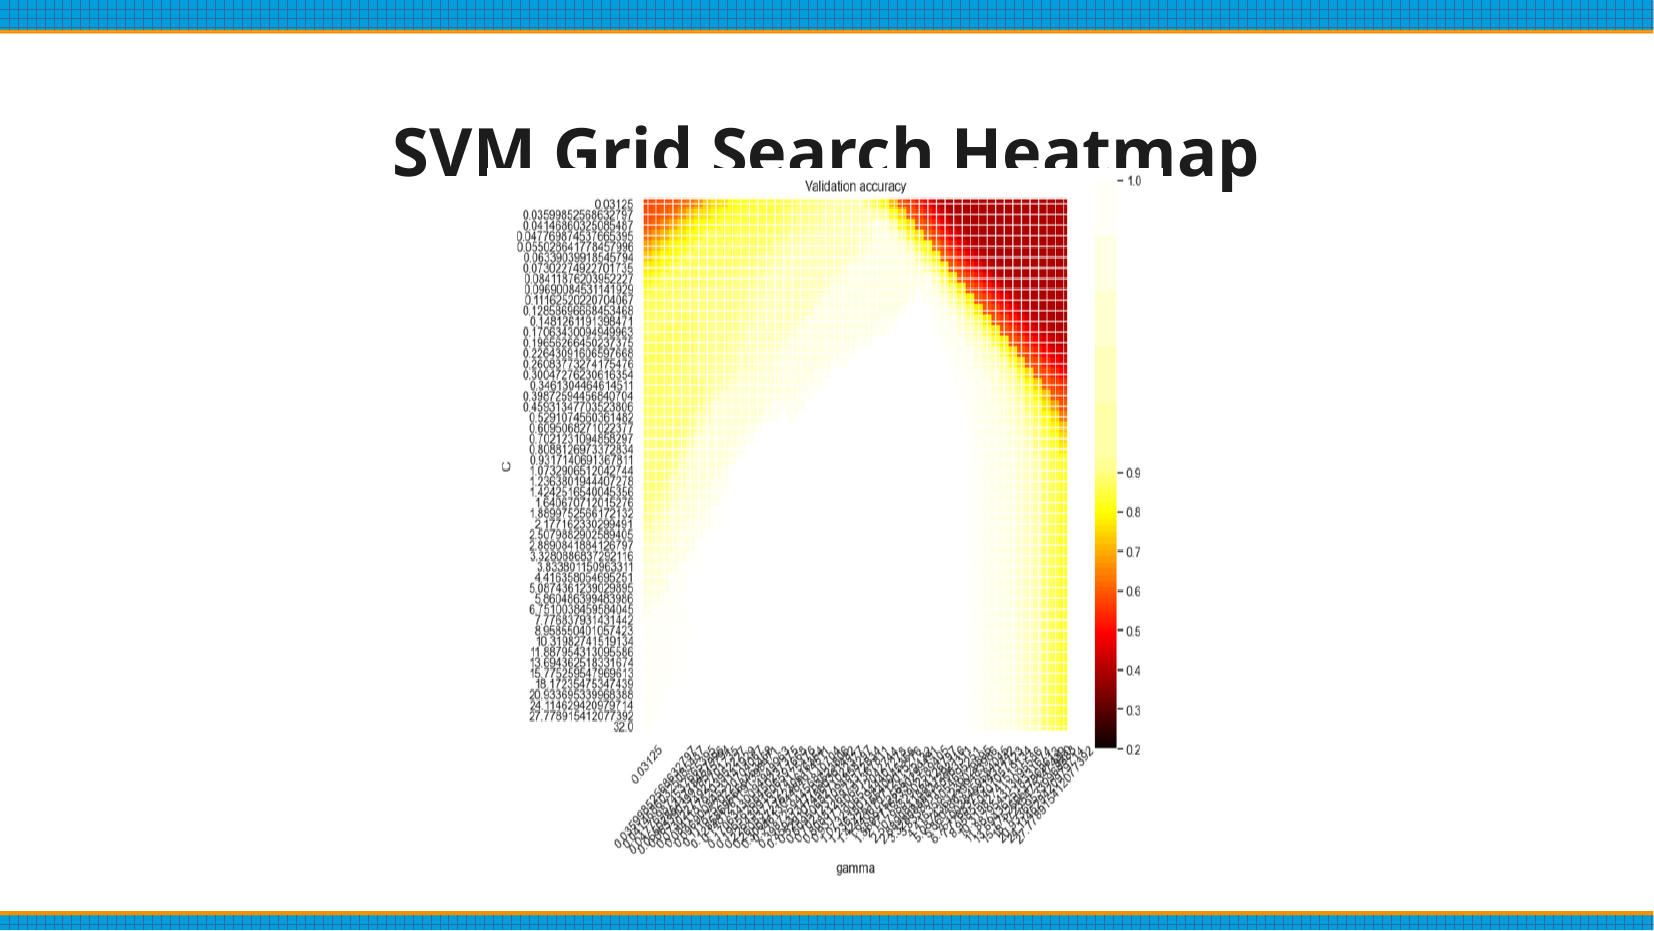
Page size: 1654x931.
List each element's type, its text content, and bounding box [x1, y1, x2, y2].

picture [487, 168, 1163, 882]
subtitle SVM Grid Search Heatmap [82, 105, 1571, 826]
